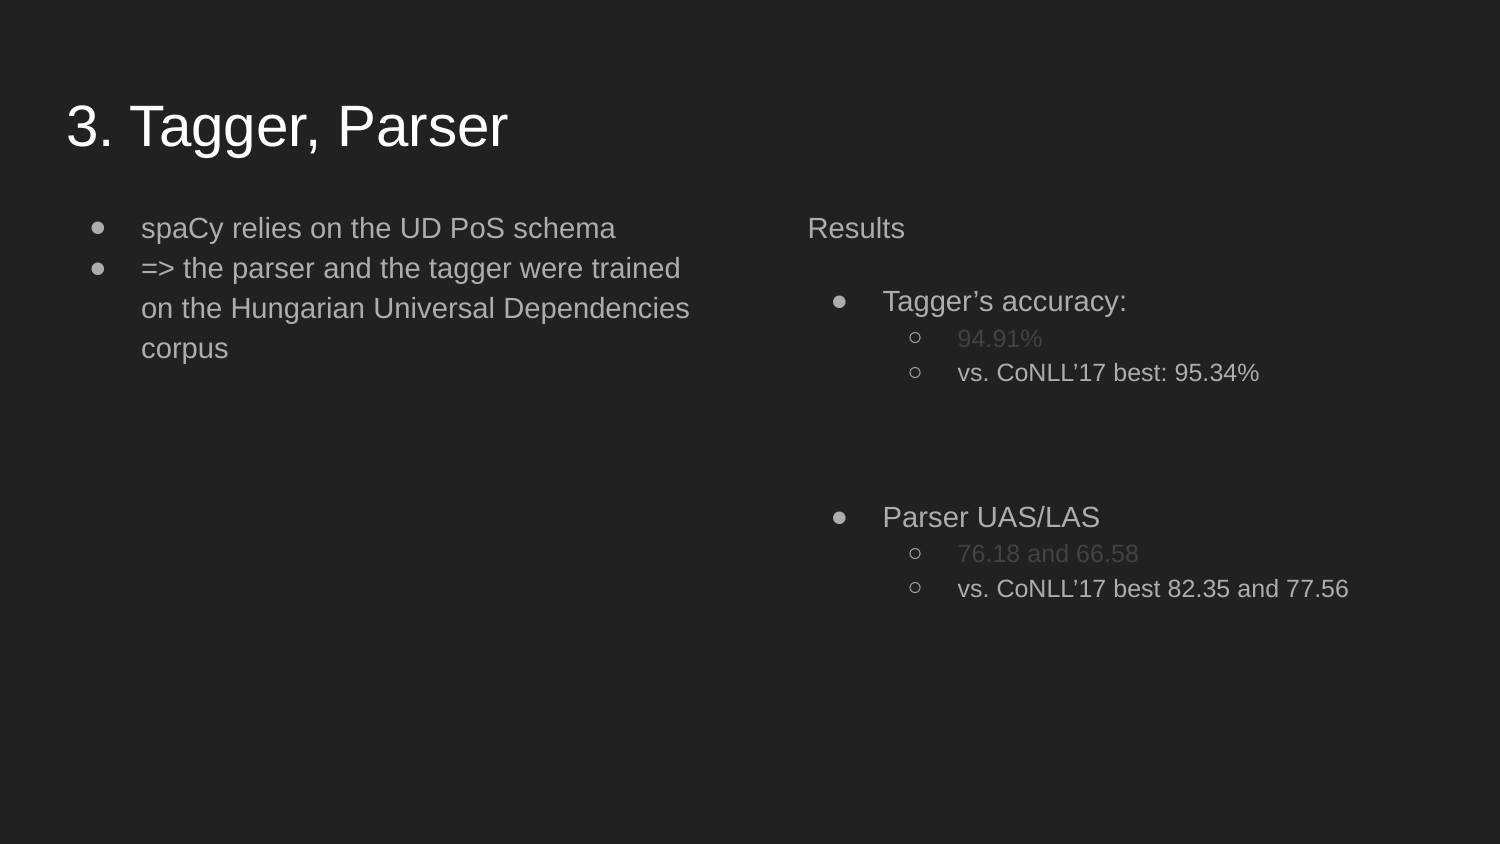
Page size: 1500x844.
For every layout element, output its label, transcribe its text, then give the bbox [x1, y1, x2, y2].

title 3. Tagger, Parser [51, 72, 1449, 167]
list Results Tagger’s accuracy: 94.91% vs. CoNLL’17 best: 95.34% Parser UAS/LAS 76.18 and 66.58 vs. CoNLL’17 best 82.35 and 77.56 [792, 189, 1449, 750]
list spaCy relies on the UD PoS schema => the parser and the tagger were trained on the Hungarian Universal Dependencies corpus [51, 189, 708, 750]
